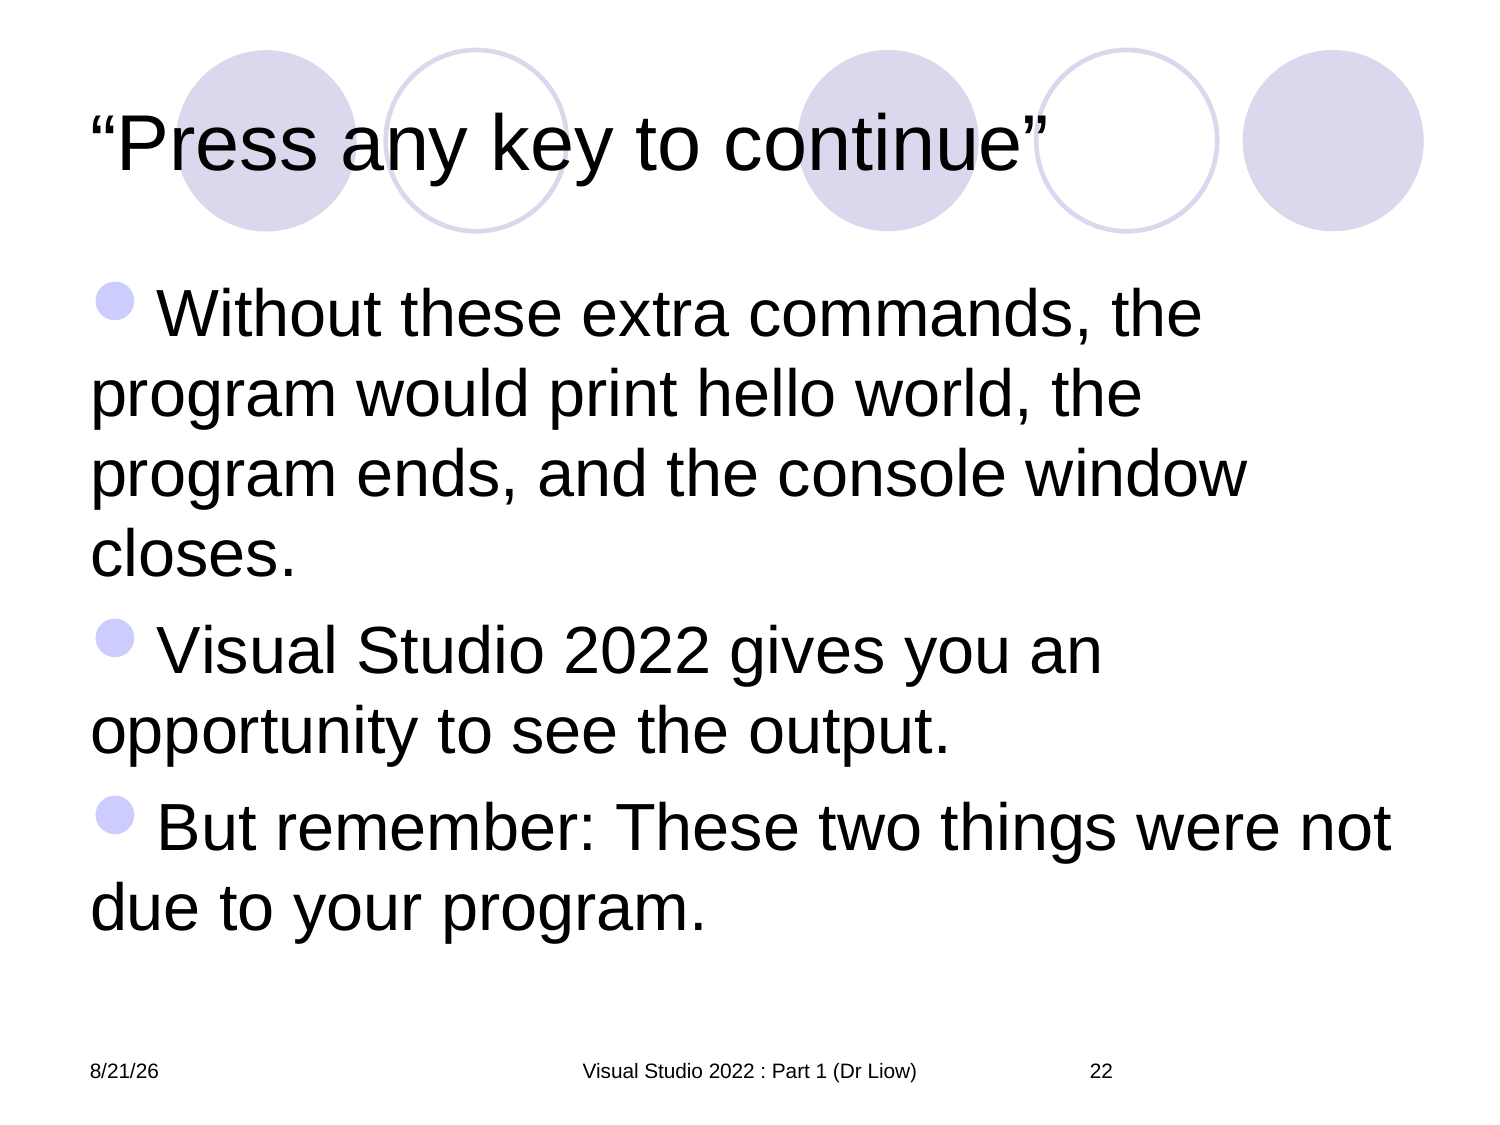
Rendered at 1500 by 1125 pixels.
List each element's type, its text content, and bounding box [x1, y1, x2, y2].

text_box <number> [1074, 1049, 1426, 1101]
title “Press any key to continue” [75, 45, 1426, 233]
list Without these extra commands, the program would print hello world, the program ends, and the console window closes. Visual Studio 2022 gives you an opportunity to see the output. But remember: These two things were not due to your program. [75, 262, 1426, 958]
text_box 1/11/22 [74, 1049, 426, 1101]
text_box Visual Studio 2022 : Part 1 (Dr Liow) [512, 1049, 988, 1101]
